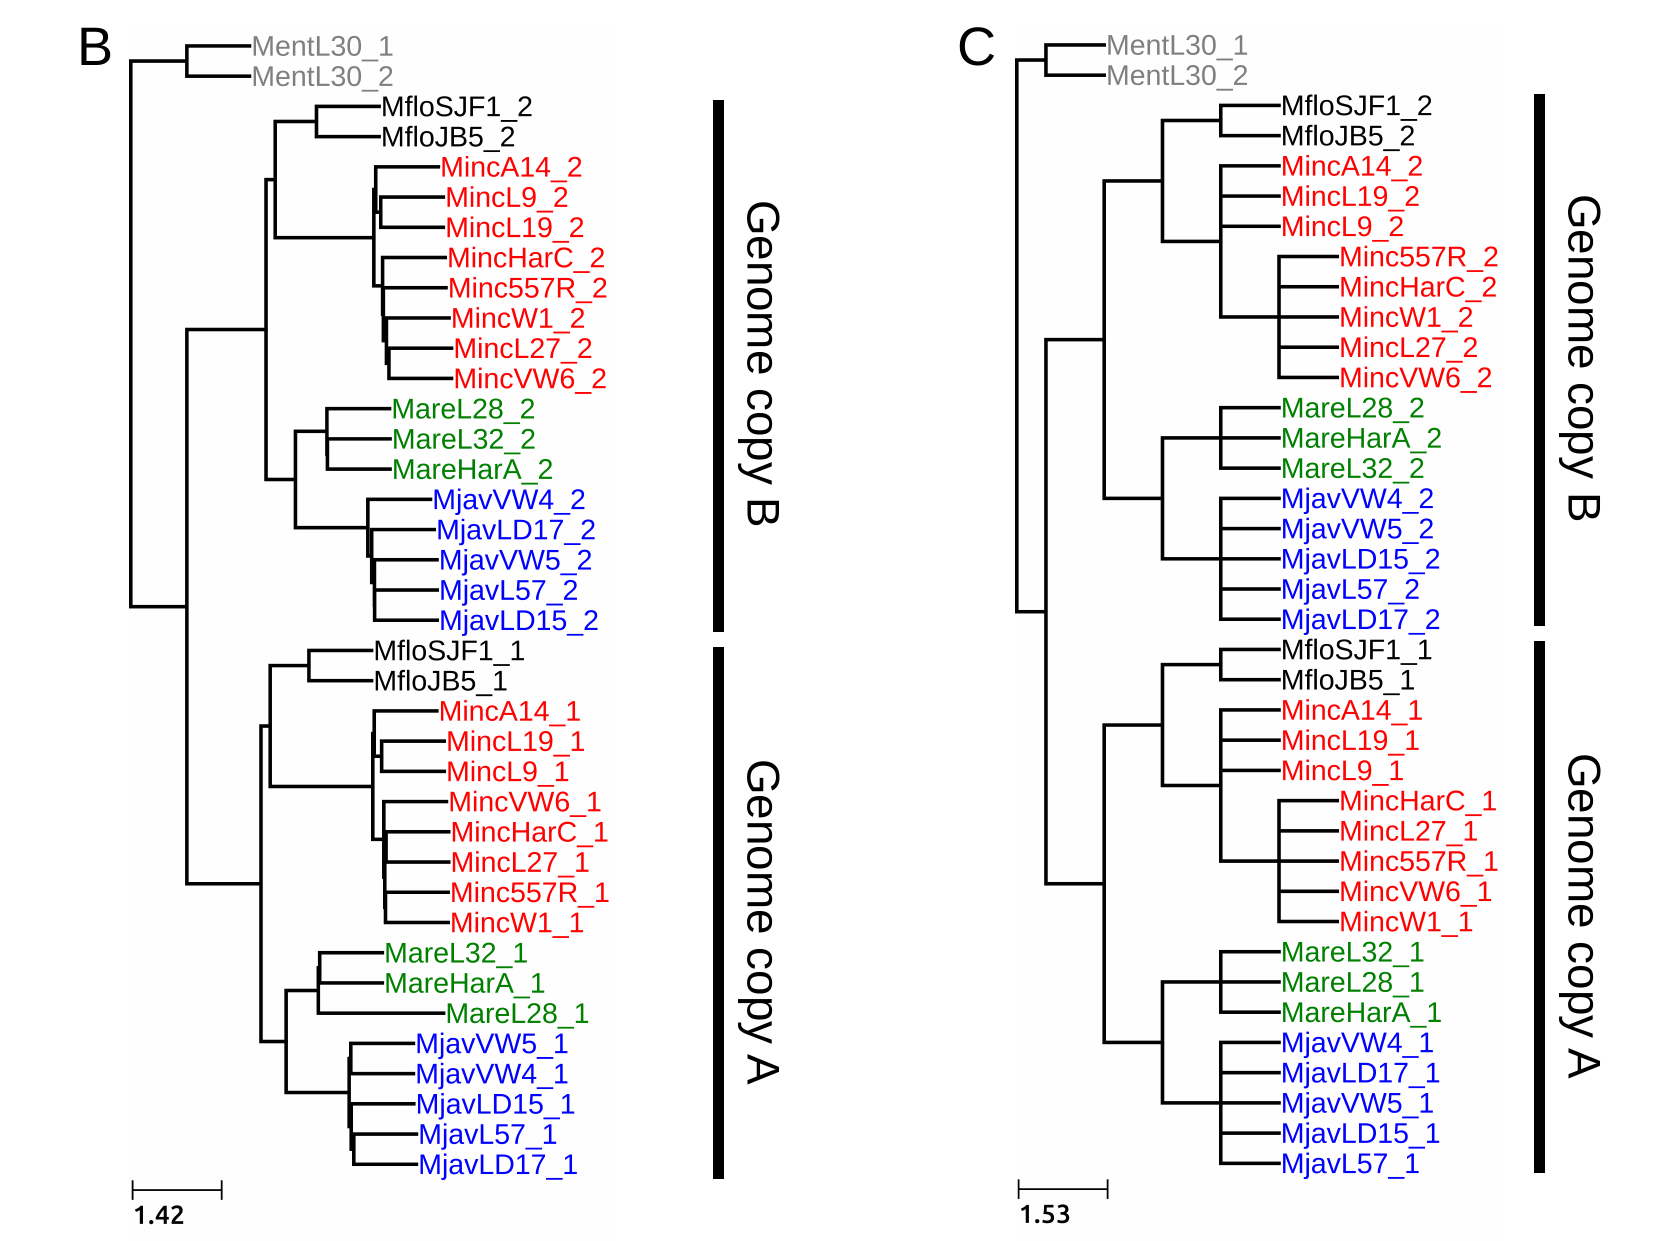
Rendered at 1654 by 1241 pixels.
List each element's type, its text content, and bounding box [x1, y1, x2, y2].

text_box Genome copy B [1551, 161, 1618, 556]
text_box C [942, 8, 1038, 85]
text_box [1534, 641, 1545, 1173]
text_box B [62, 8, 158, 85]
text_box Genome copy B [730, 167, 797, 562]
text_box [1534, 94, 1545, 626]
text_box [713, 100, 724, 632]
text_box Genome copy A [1551, 716, 1618, 1117]
text_box [713, 647, 724, 1179]
text_box Genome copy A [730, 722, 797, 1123]
picture [1015, 28, 1501, 1241]
picture [129, 29, 612, 1241]
